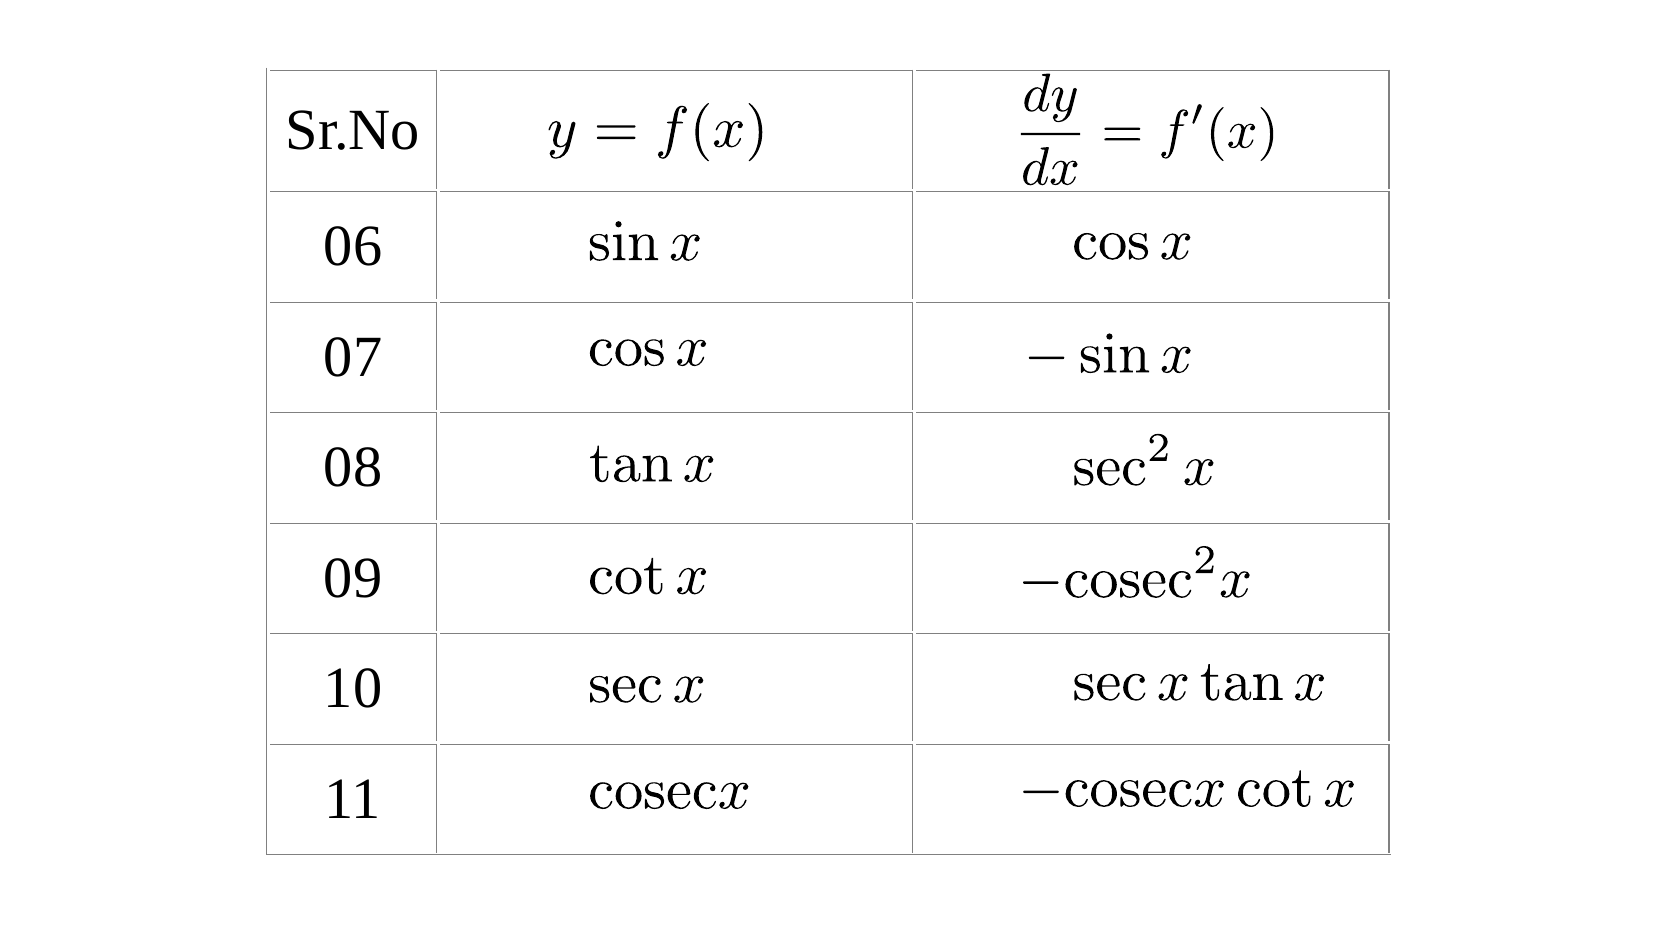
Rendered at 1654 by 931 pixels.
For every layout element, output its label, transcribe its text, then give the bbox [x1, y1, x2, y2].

table_cell [916, 634, 1388, 741]
table_cell [916, 192, 1388, 299]
table_cell 11 [270, 745, 436, 852]
table_cell [440, 524, 912, 631]
title [47, 37, 1607, 886]
table_cell [440, 303, 912, 410]
text_box [589, 221, 700, 261]
table_cell 10 [270, 634, 436, 741]
table_cell 07 [270, 303, 436, 410]
table_cell [440, 413, 912, 520]
table_cell [916, 524, 1388, 631]
table_cell [440, 192, 912, 299]
table_cell [440, 745, 912, 852]
table_cell 09 [270, 524, 436, 631]
text_box [1021, 545, 1250, 598]
text_box [1021, 770, 1354, 807]
text_box [548, 103, 763, 162]
text_box [590, 782, 749, 810]
table_cell [440, 634, 912, 741]
text_box [1074, 433, 1214, 486]
text_box [590, 557, 707, 595]
table_cell [916, 413, 1388, 520]
table_header [440, 71, 912, 189]
table_header [916, 71, 1388, 189]
text_box [590, 445, 714, 483]
table_header Sr.No [270, 71, 436, 189]
text_box [1026, 333, 1191, 374]
text_box [1020, 73, 1274, 186]
table_cell 06 [270, 192, 436, 299]
text_box [590, 675, 704, 703]
text_box [589, 339, 707, 367]
text_box [1074, 664, 1325, 701]
table_cell [916, 745, 1388, 852]
text_box [1074, 232, 1191, 260]
table_cell 08 [270, 413, 436, 520]
table_cell [916, 303, 1388, 410]
